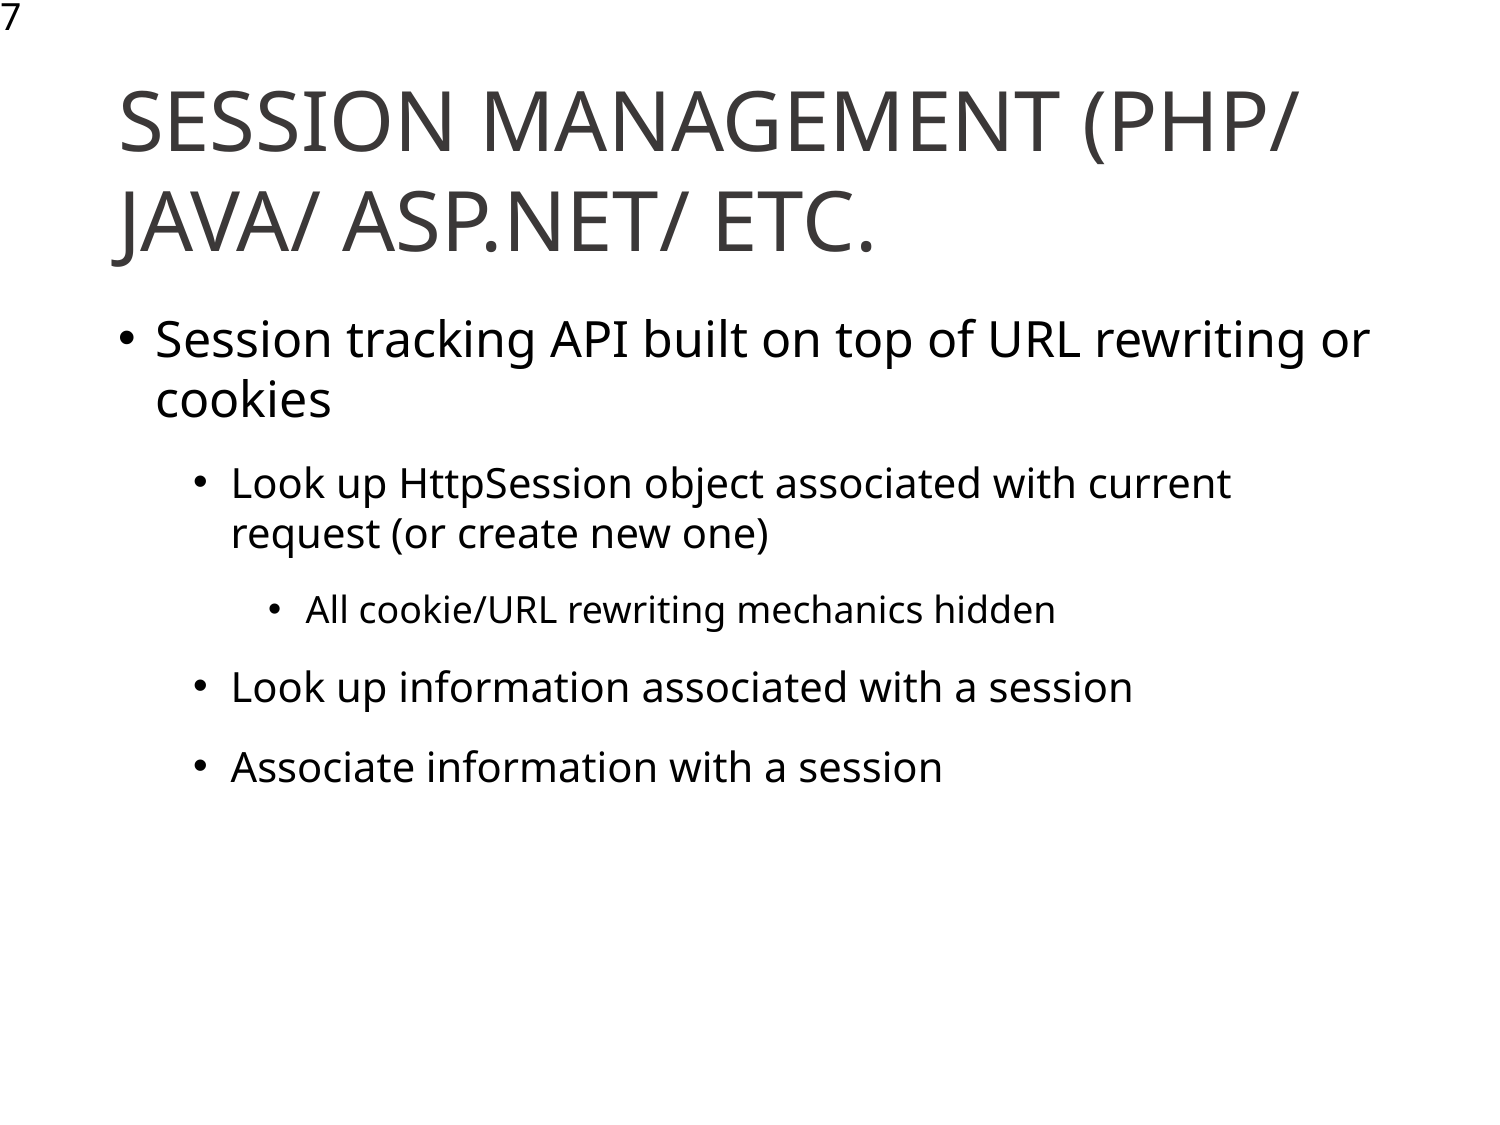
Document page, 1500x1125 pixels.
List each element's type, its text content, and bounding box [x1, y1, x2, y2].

list Session tracking API built on top of URL rewriting or cookies Look up HttpSession object associated with current request (or create new one) All cookie/URL rewriting mechanics hidden Look up information associated with a session Associate information with a session [103, 299, 1397, 1014]
title SESSION MANAGEMENT (PHP/ JAVA/ ASP.NET/ ETC. [103, 59, 1397, 278]
